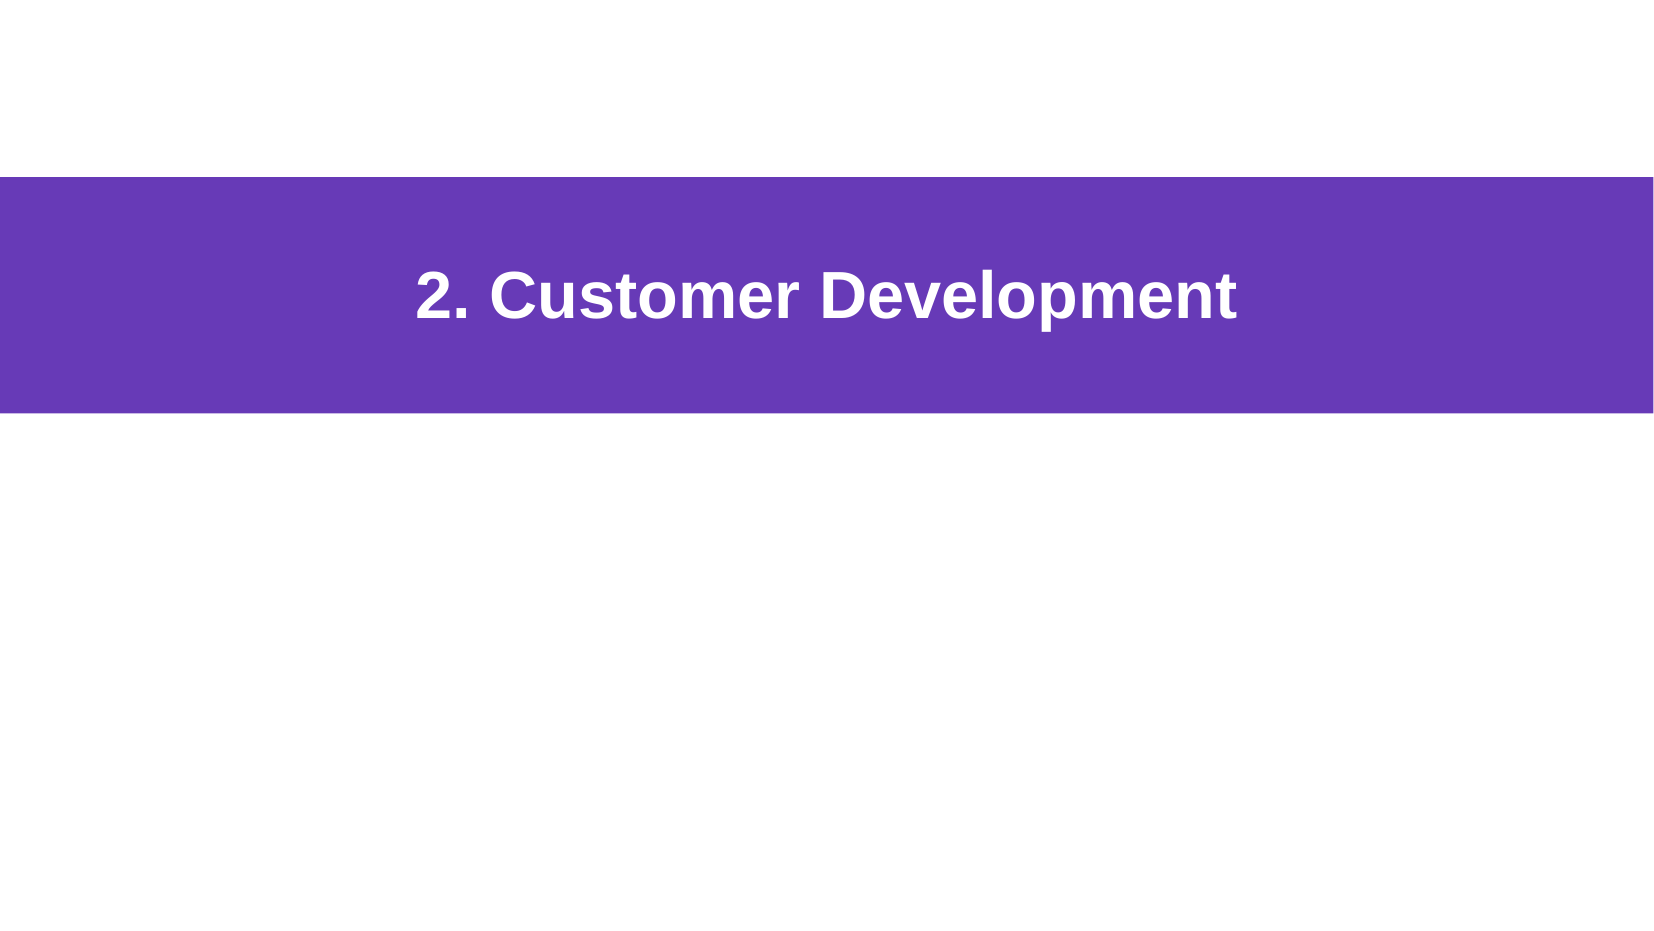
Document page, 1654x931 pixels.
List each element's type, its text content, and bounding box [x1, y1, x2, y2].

title 2. Customer Development [0, 177, 1654, 414]
